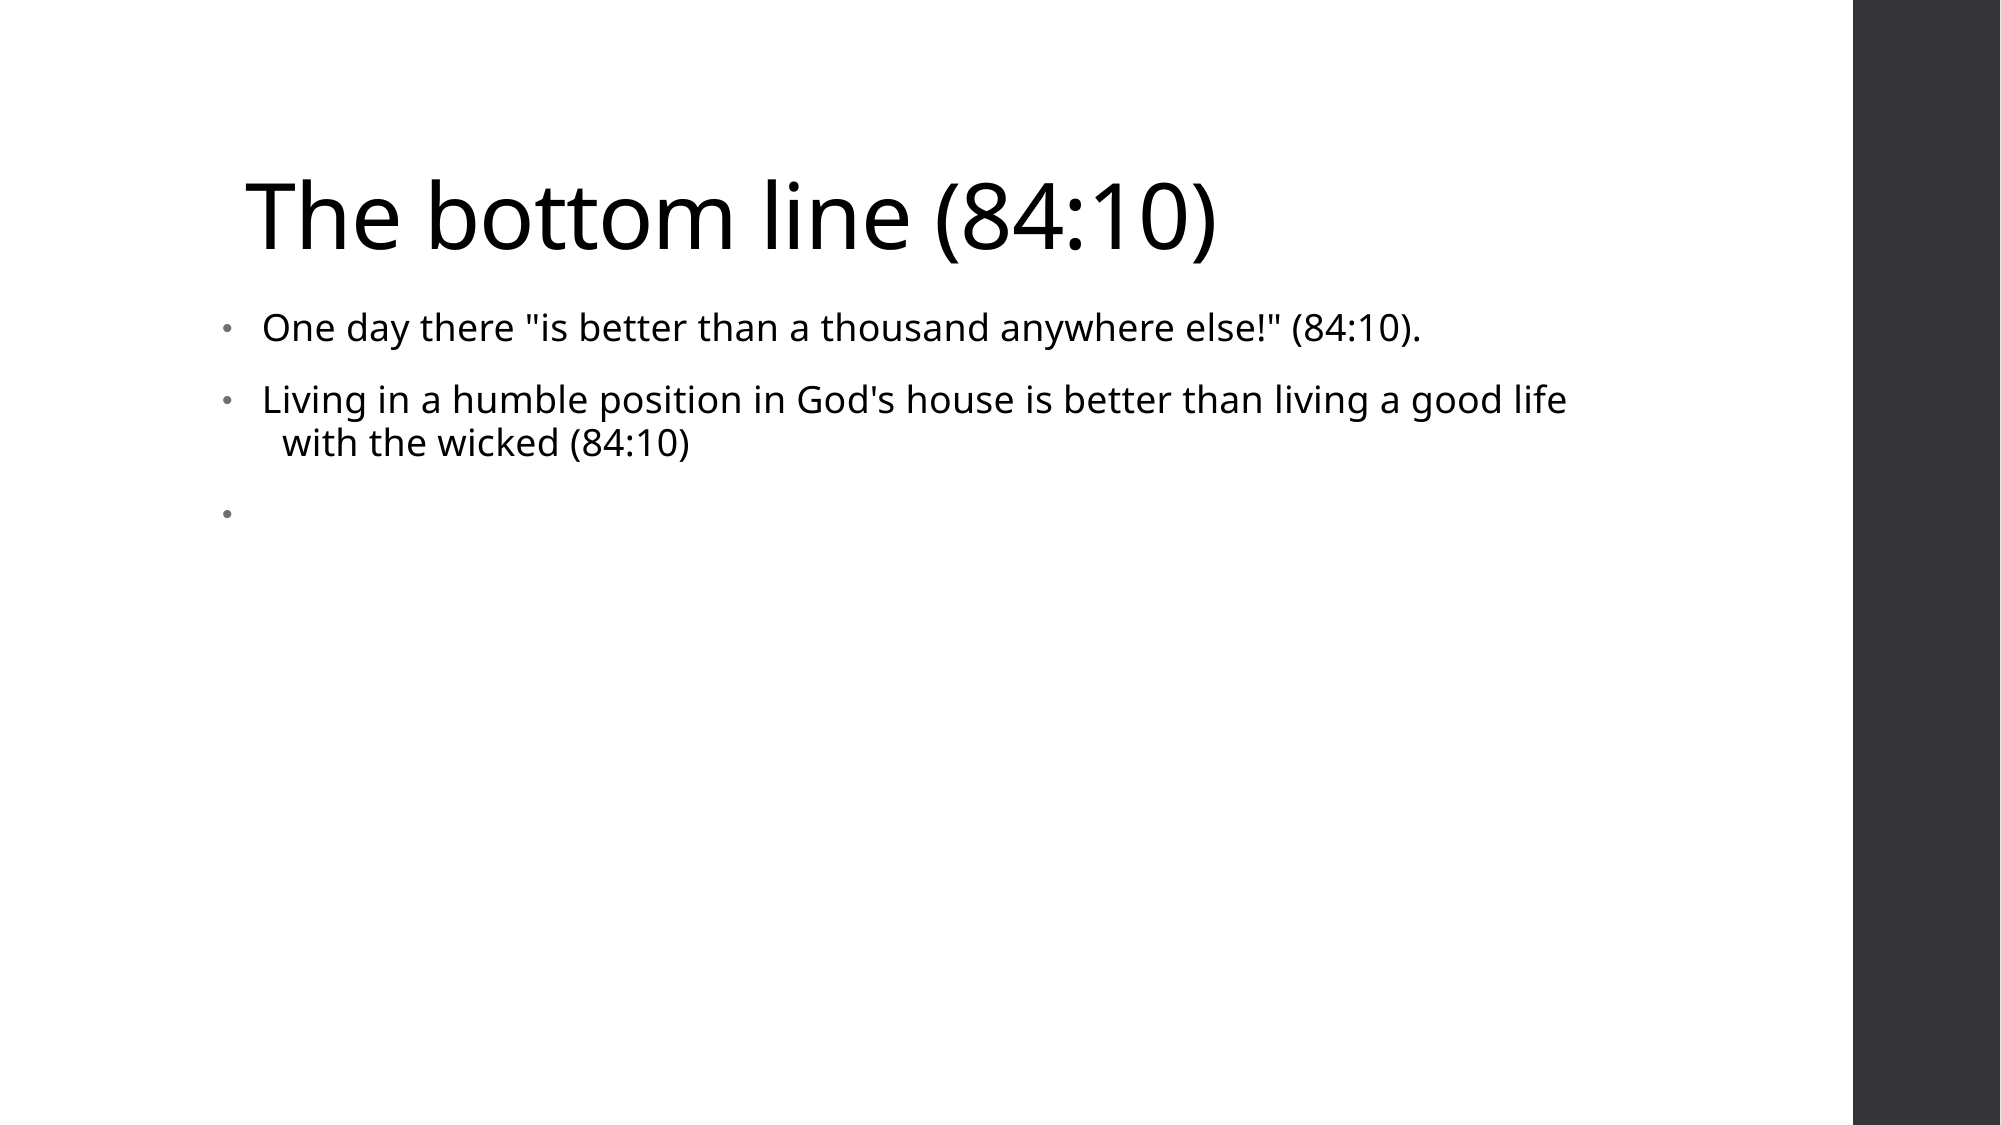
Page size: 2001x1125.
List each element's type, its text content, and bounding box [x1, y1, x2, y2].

list One day there "is better than a thousand anywhere else!" (84:10). Living in a humble position in God's house is better than living a good life with the wicked (84:10) [206, 299, 1617, 1014]
title The bottom line (84:10) [206, 60, 1797, 278]
